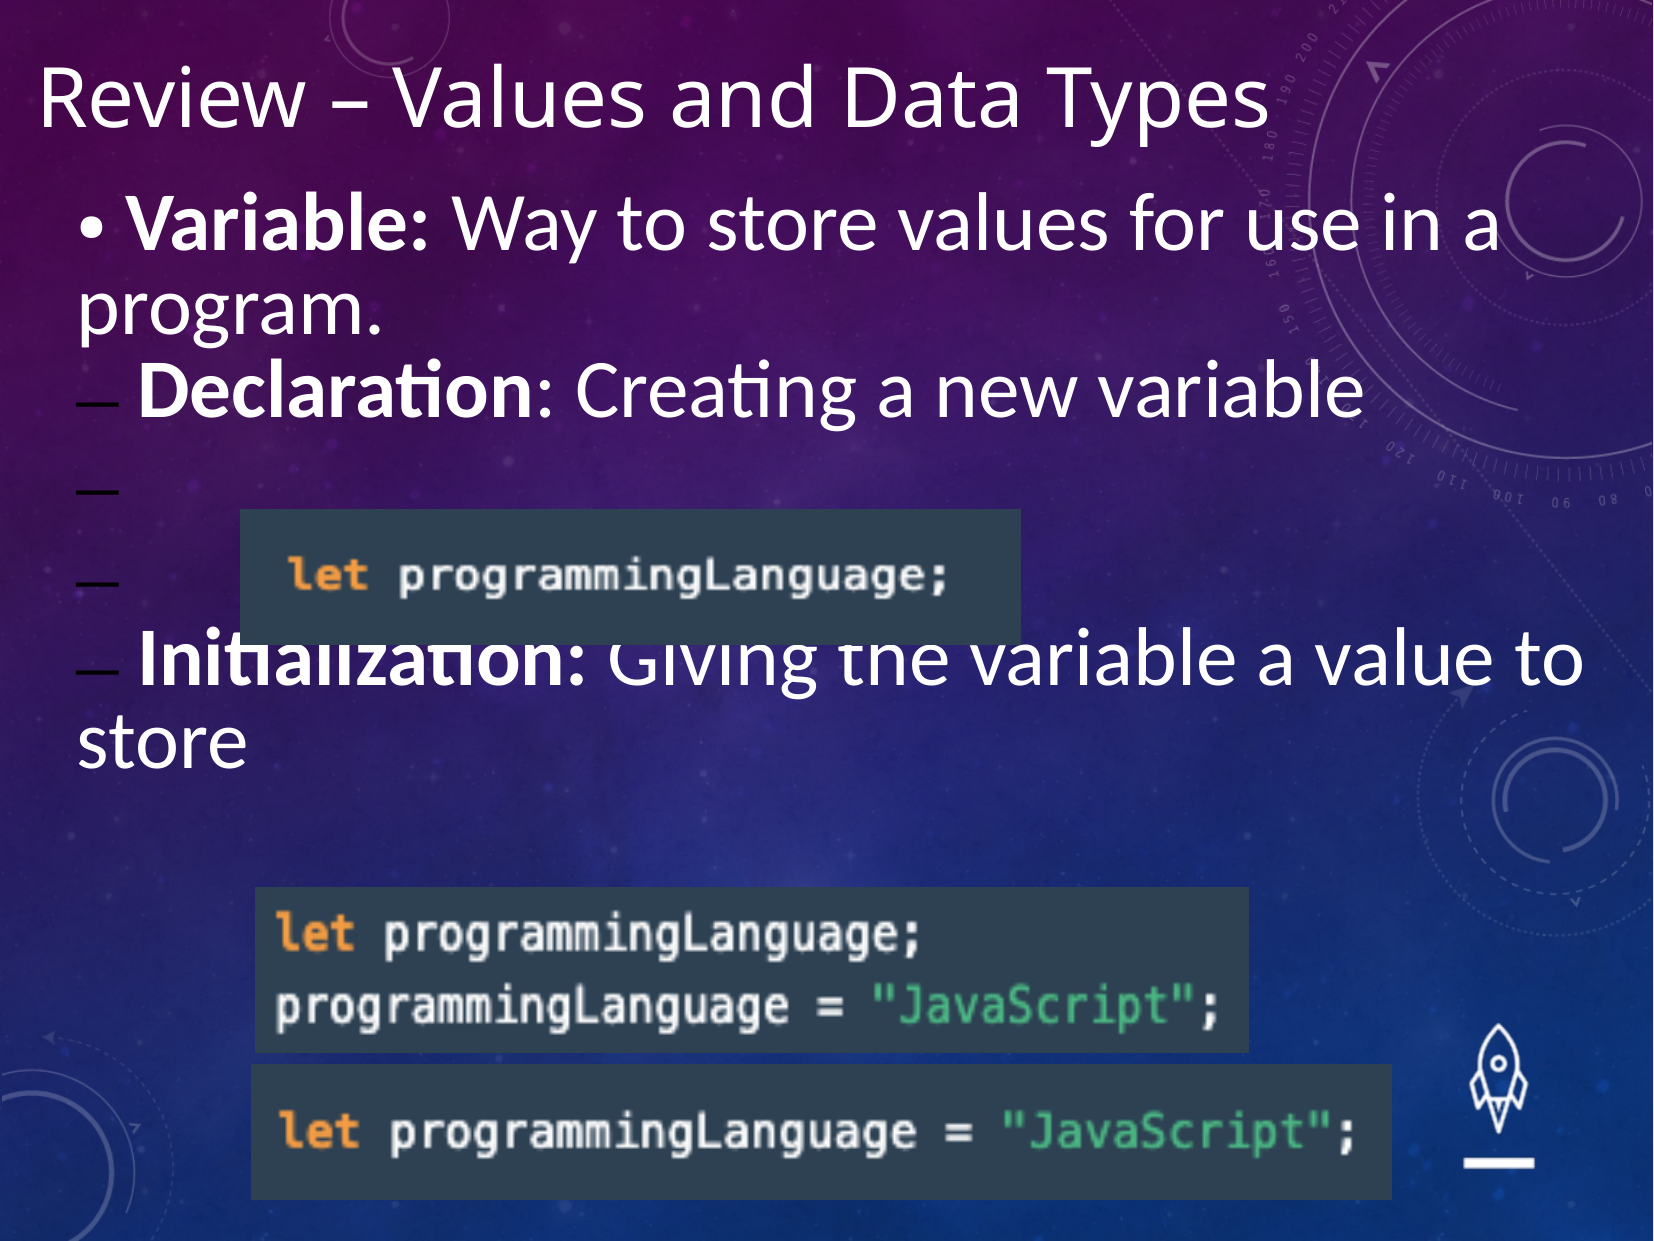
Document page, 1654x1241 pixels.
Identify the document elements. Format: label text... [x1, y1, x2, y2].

picture [240, 510, 1021, 646]
text_box Variable: Way to store values for use in a program. Declaration: Creating a new variable Initialization: Giving the variable a value to store [60, 180, 1621, 1133]
picture [255, 887, 1249, 1053]
picture [251, 975, 1620, 1216]
text_box Review – Values and Data Types [19, 17, 1599, 174]
